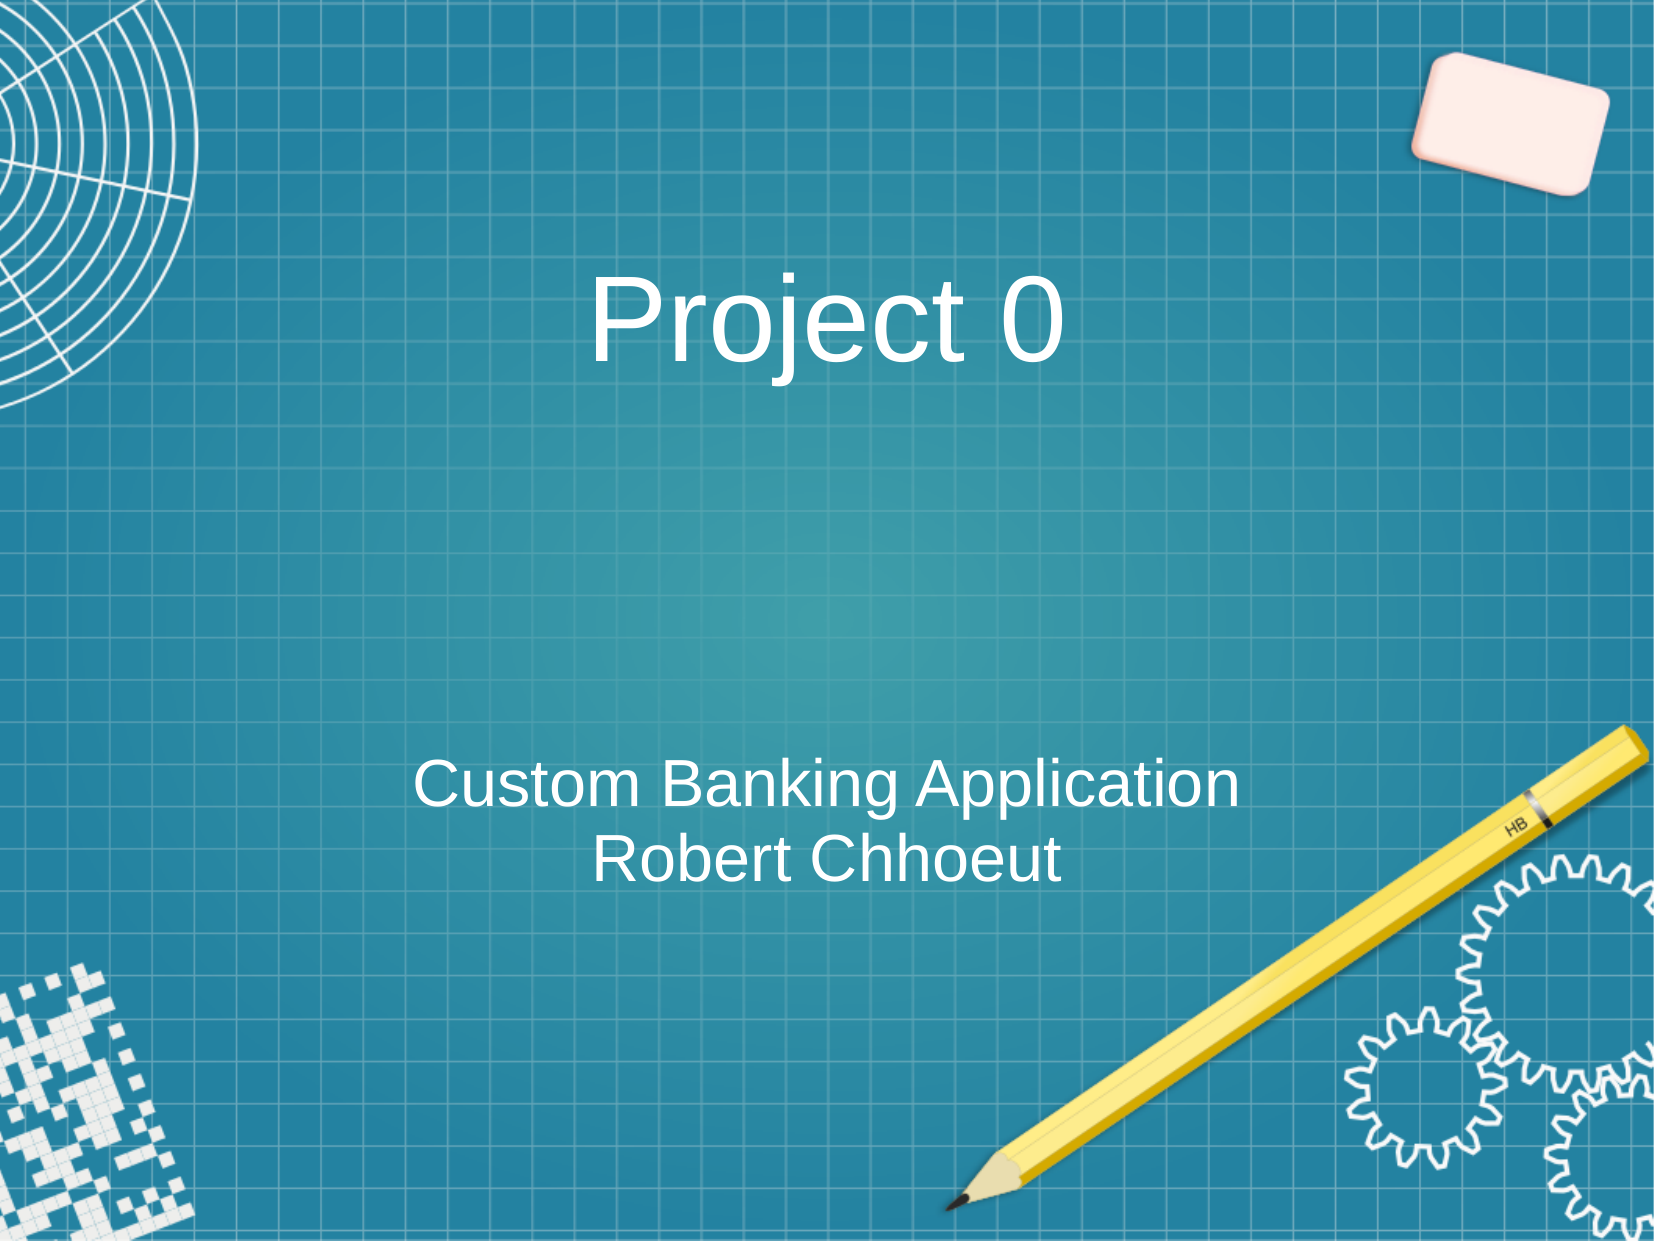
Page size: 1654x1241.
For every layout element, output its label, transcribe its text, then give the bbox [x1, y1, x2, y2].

title Project 0 [82, 177, 1571, 461]
picture [0, 0, 1654, 1241]
subtitle Custom Banking Application Robert Chhoeut [82, 519, 1571, 1123]
